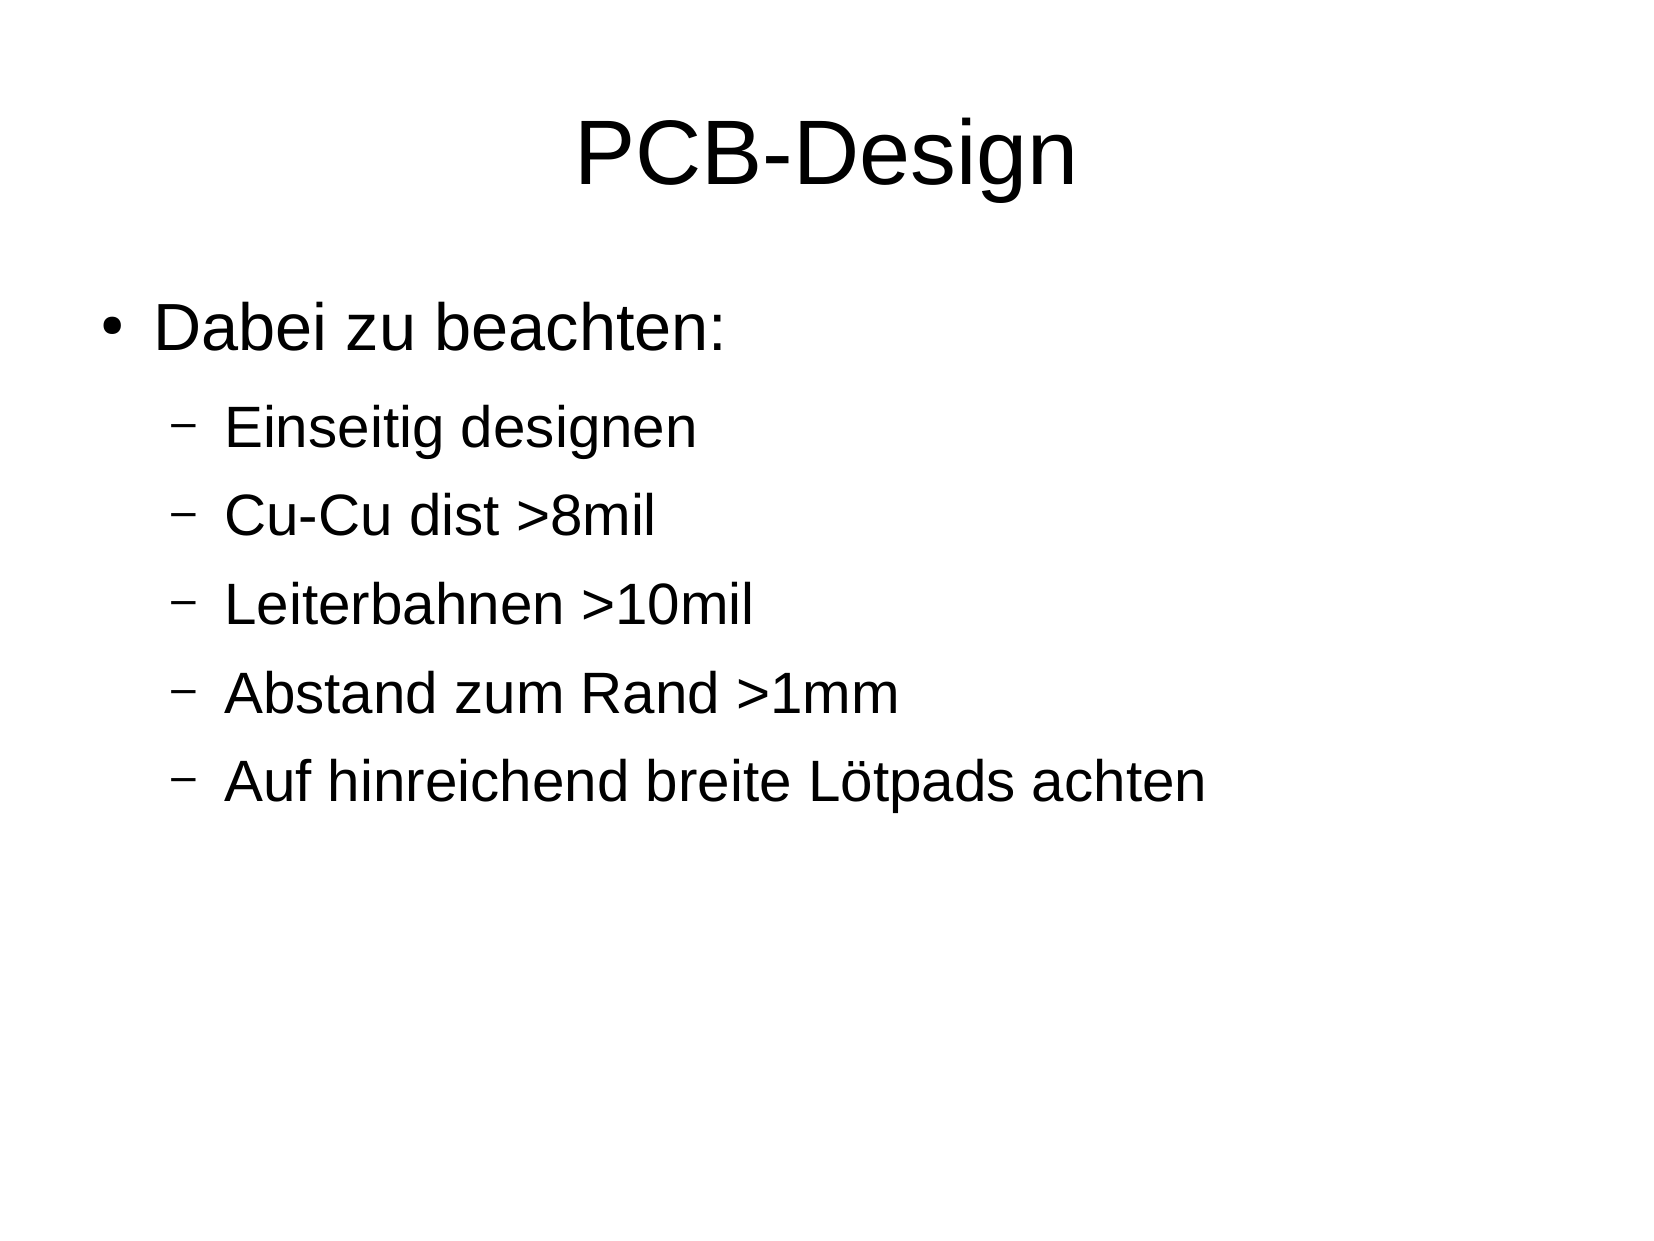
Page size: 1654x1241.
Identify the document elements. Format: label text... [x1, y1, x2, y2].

title PCB-Design [82, 49, 1571, 257]
list Dabei zu beachten: Einseitig designen Cu-Cu dist >8mil Leiterbahnen >10mil Abstand zum Rand >1mm Auf hinreichend breite Lötpads achten [82, 290, 1538, 1010]
